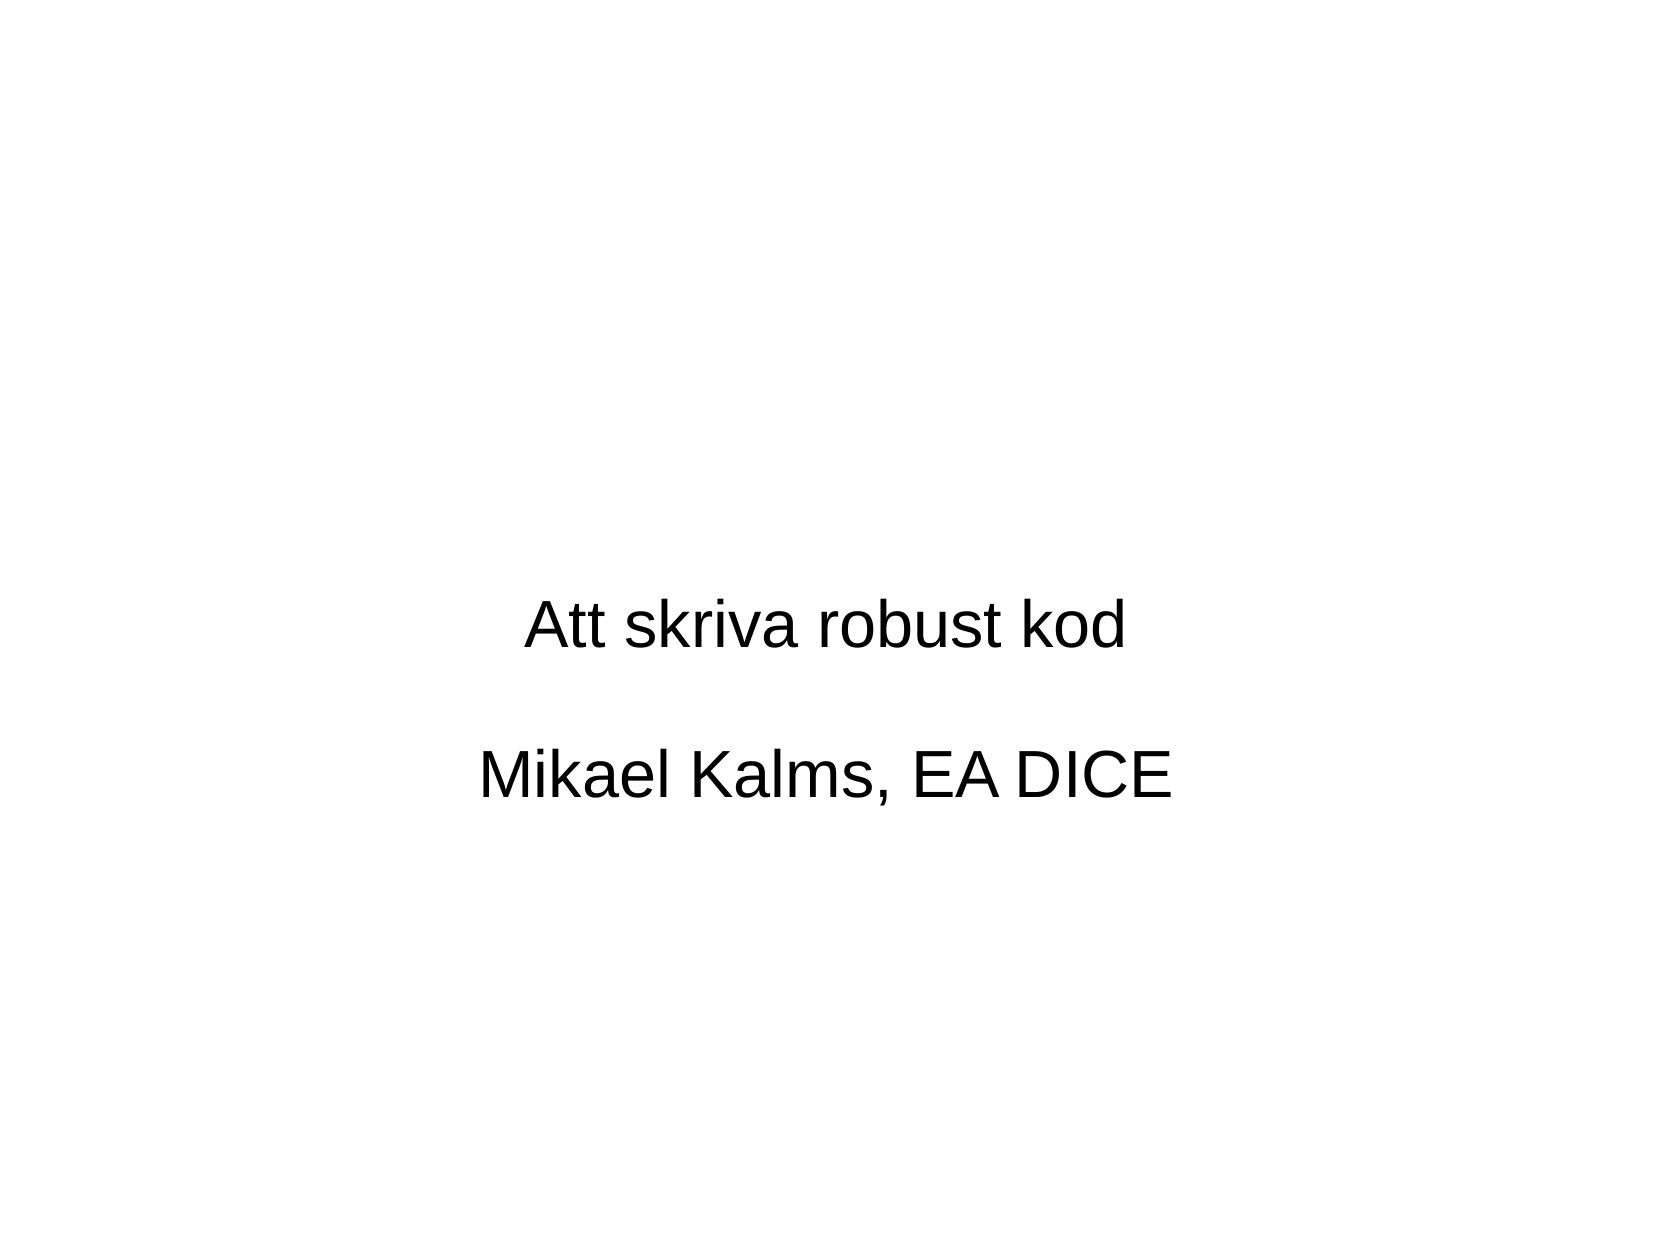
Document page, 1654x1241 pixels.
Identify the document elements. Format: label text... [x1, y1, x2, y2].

subtitle Att skriva robust kod Mikael Kalms, EA DICE [82, 290, 1571, 1109]
